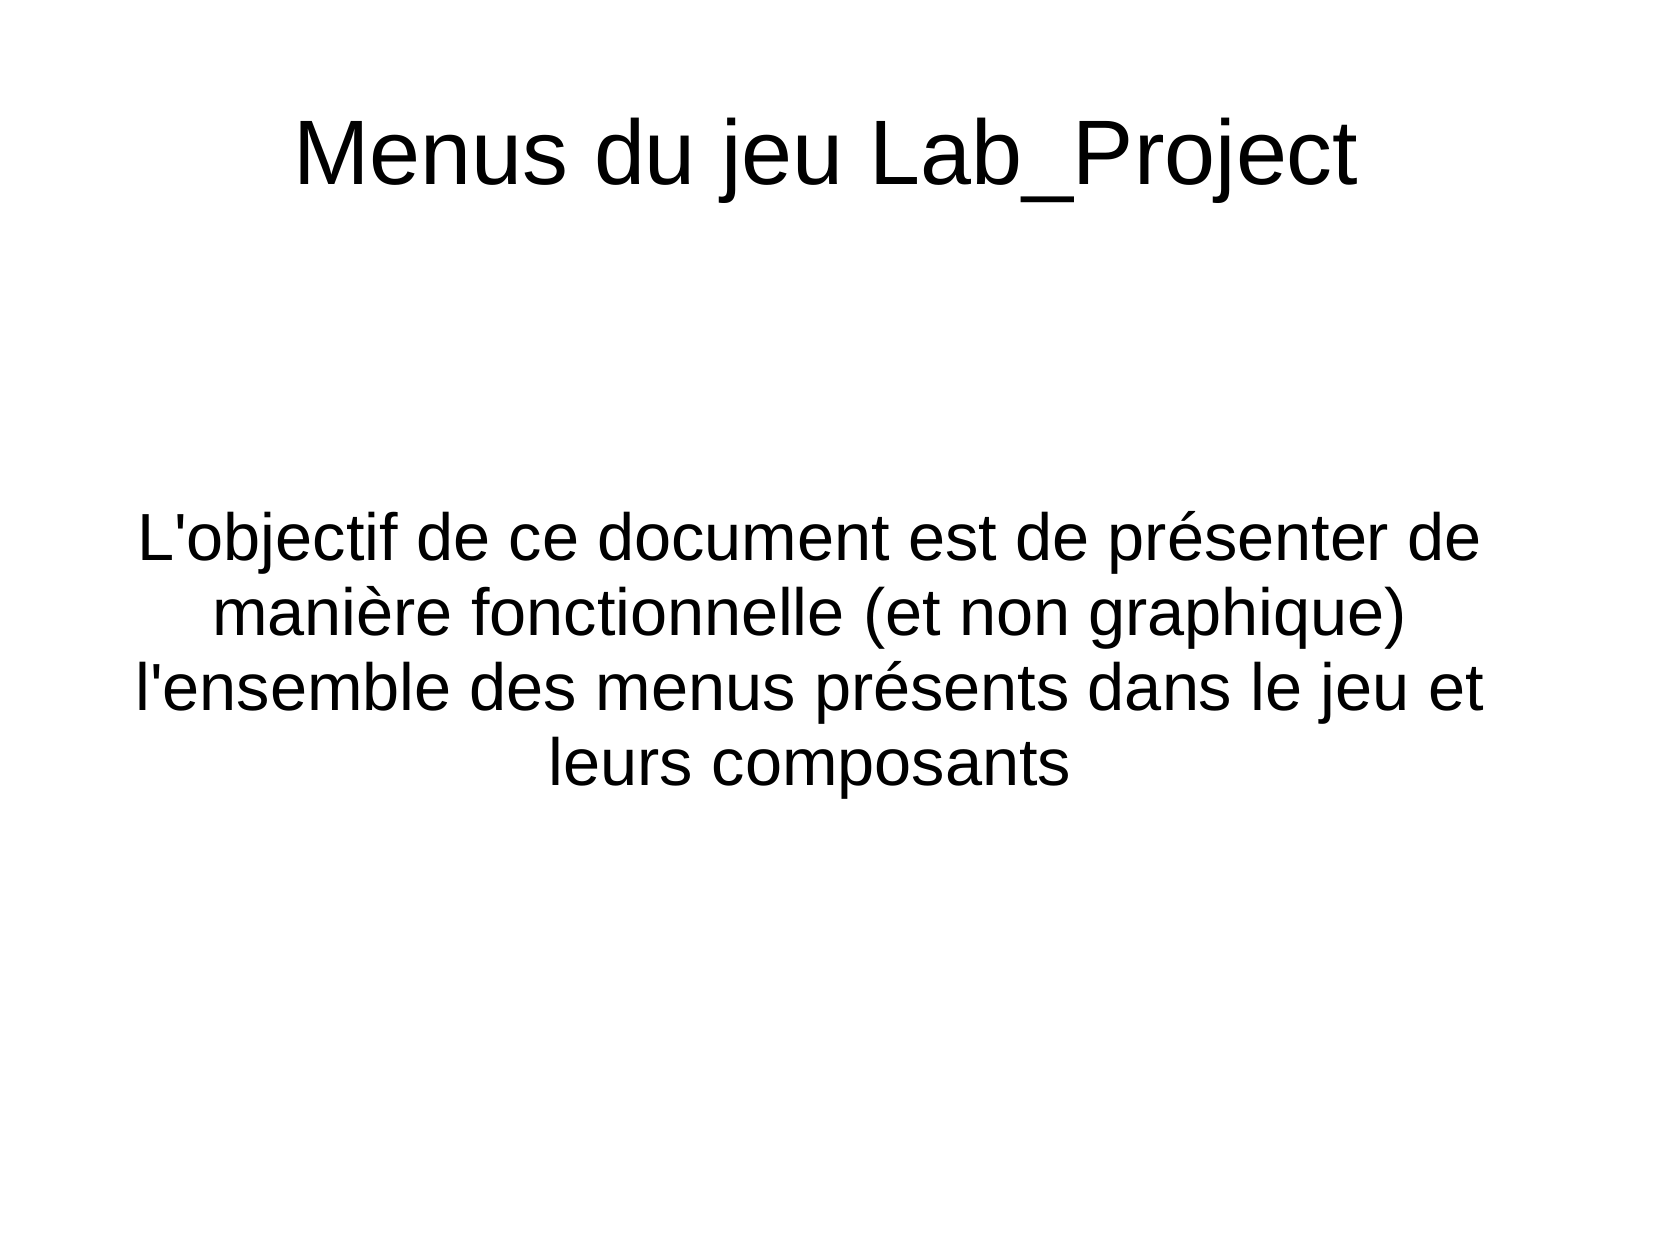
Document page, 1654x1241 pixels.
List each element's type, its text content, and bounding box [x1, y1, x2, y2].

subtitle L'objectif de ce document est de présenter de manière fonctionnelle (et non graphique) l'ensemble des menus présents dans le jeu et leurs composants [82, 290, 1538, 1010]
title Menus du jeu Lab_Project [82, 49, 1571, 257]
